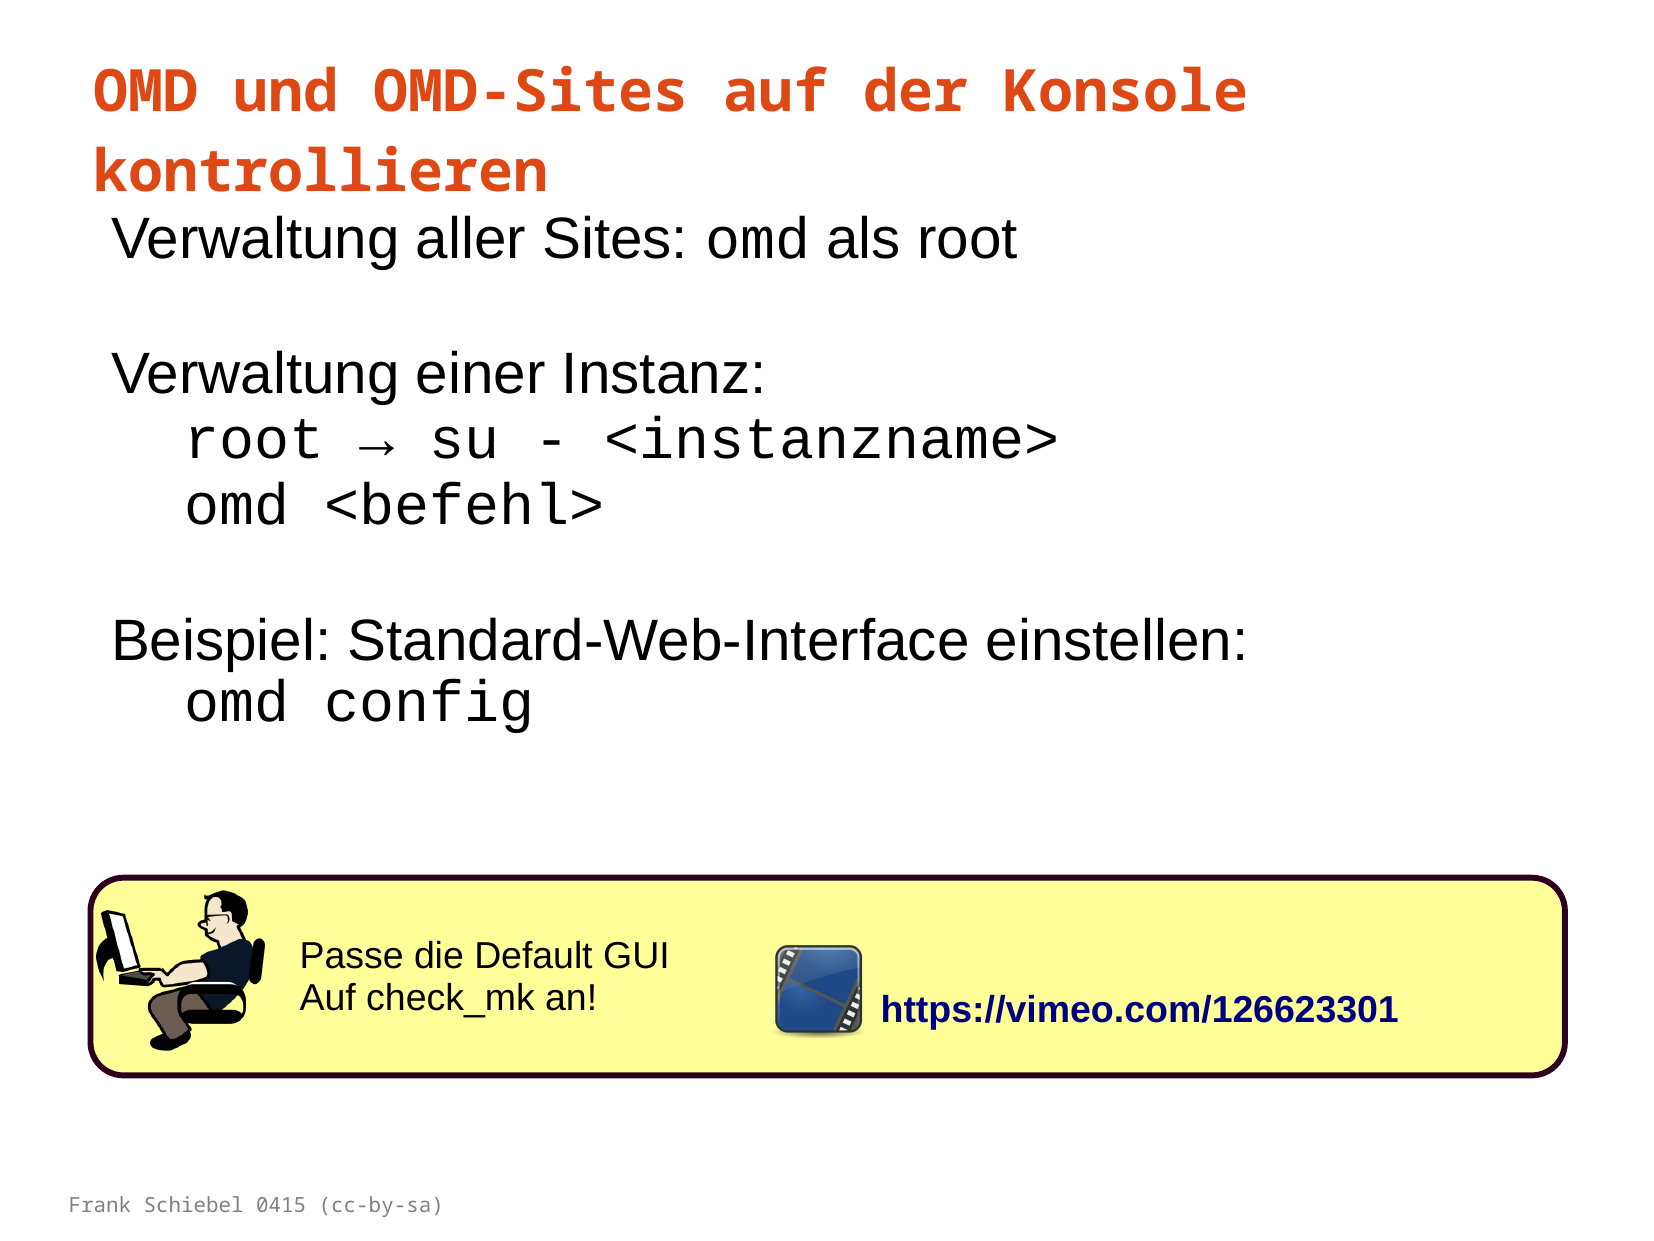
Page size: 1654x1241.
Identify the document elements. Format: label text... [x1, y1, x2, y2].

text_box [90, 877, 1565, 1076]
picture [96, 890, 265, 1051]
text_box https://vimeo.com/126623301 [866, 981, 1489, 1039]
text_box Verwaltung aller Sites: omd als root Verwaltung einer Instanz: root → su - <instanzname> omd <befehl> Beispiel: Standard-Web-Interface einstellen: omd config [96, 198, 1275, 814]
picture [771, 945, 866, 1039]
text_box Passe die Default GUI Auf check_mk an! [284, 927, 696, 1027]
text_box OMD und OMD-Sites auf der Konsole kontrollieren [78, 42, 1617, 117]
